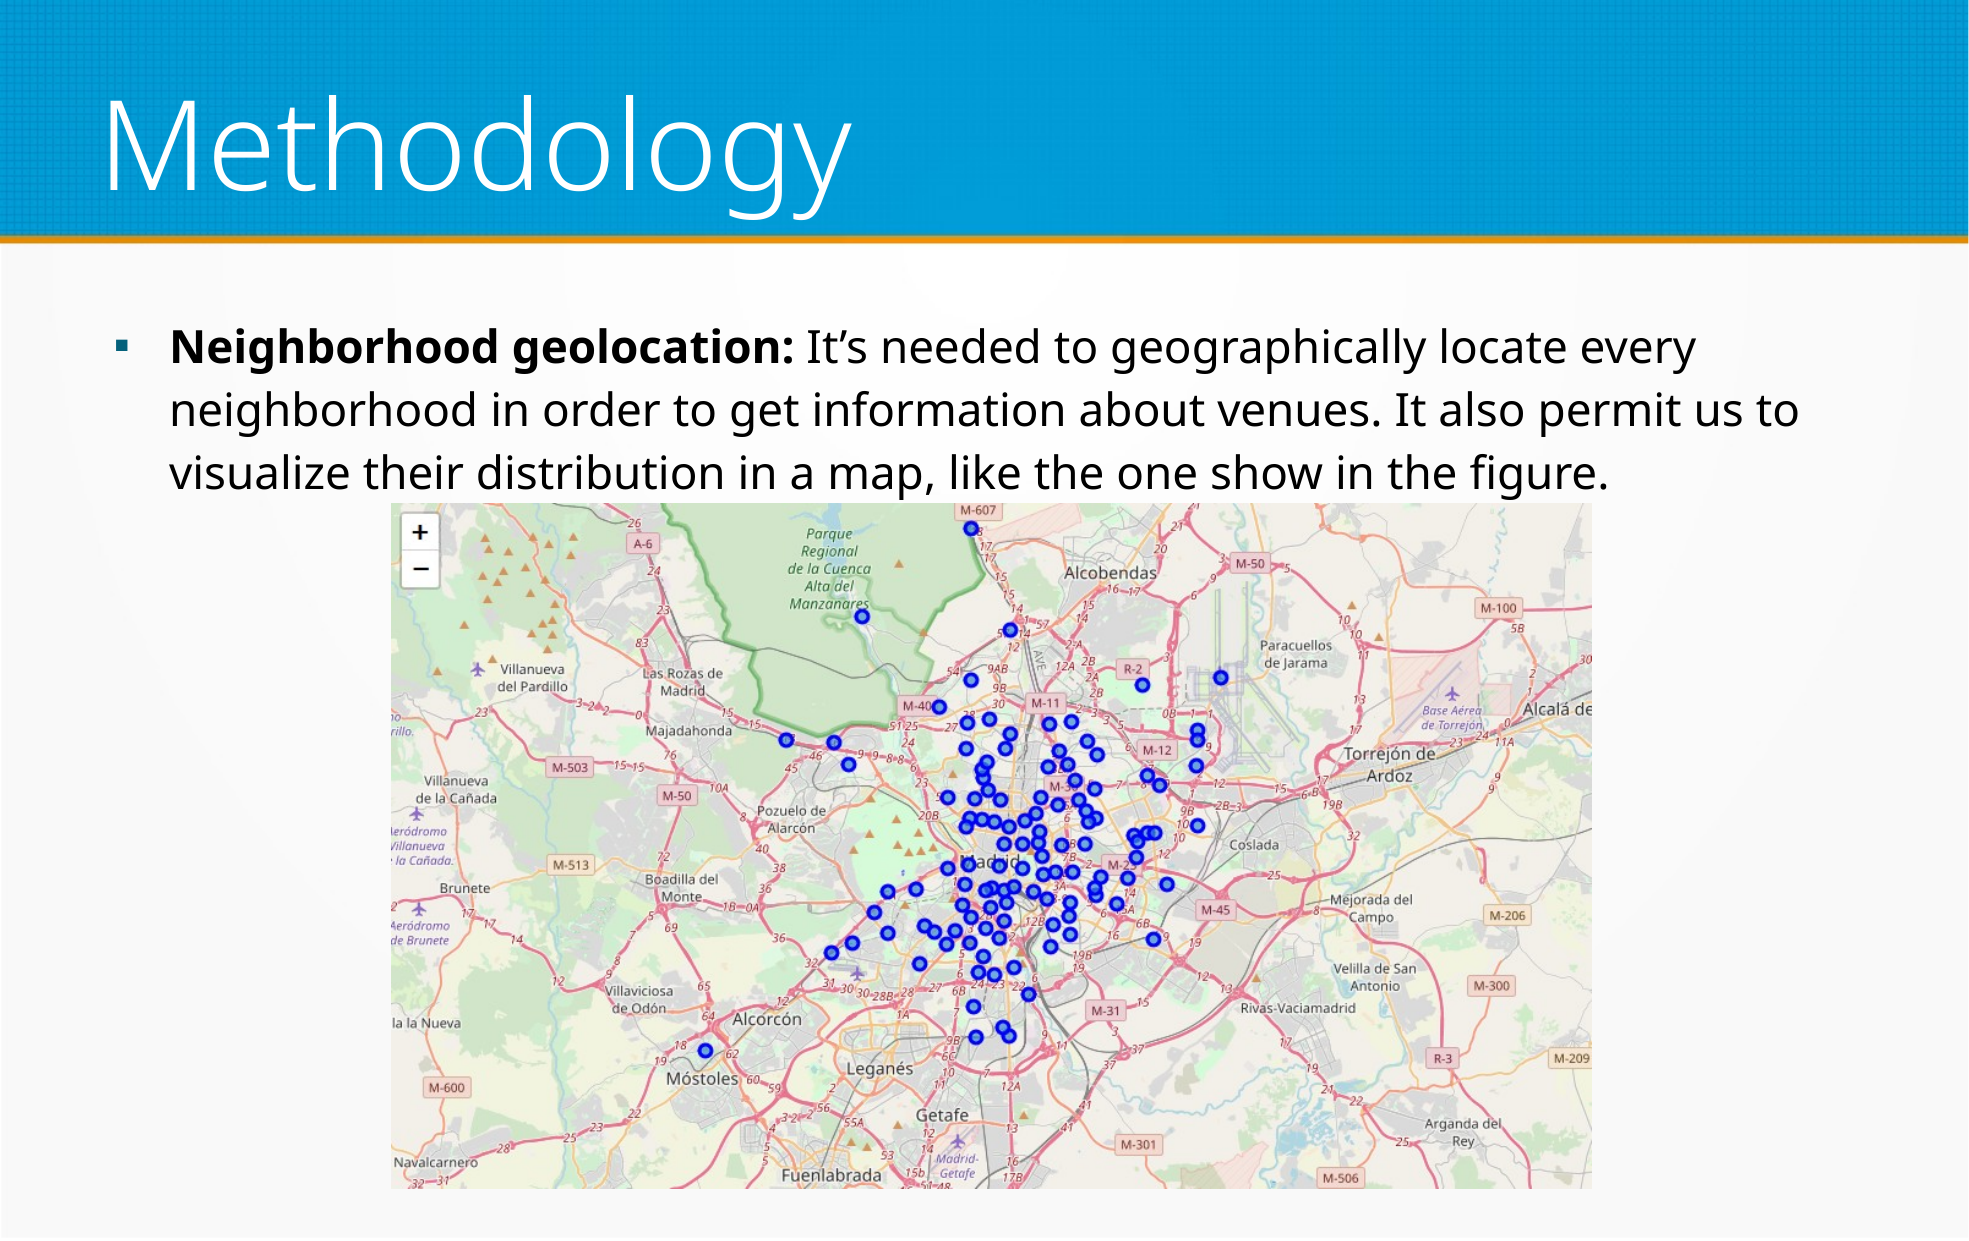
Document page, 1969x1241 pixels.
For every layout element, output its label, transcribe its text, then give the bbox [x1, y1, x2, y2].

list Neighborhood geolocation: It’s needed to geographically locate every neighborhood in order to get information about venues. It also permit us to visualize their distribution in a map, like the one show in the figure. [98, 315, 1861, 1081]
title Methodology [98, 19, 1870, 227]
picture [0, 233, 1969, 1241]
